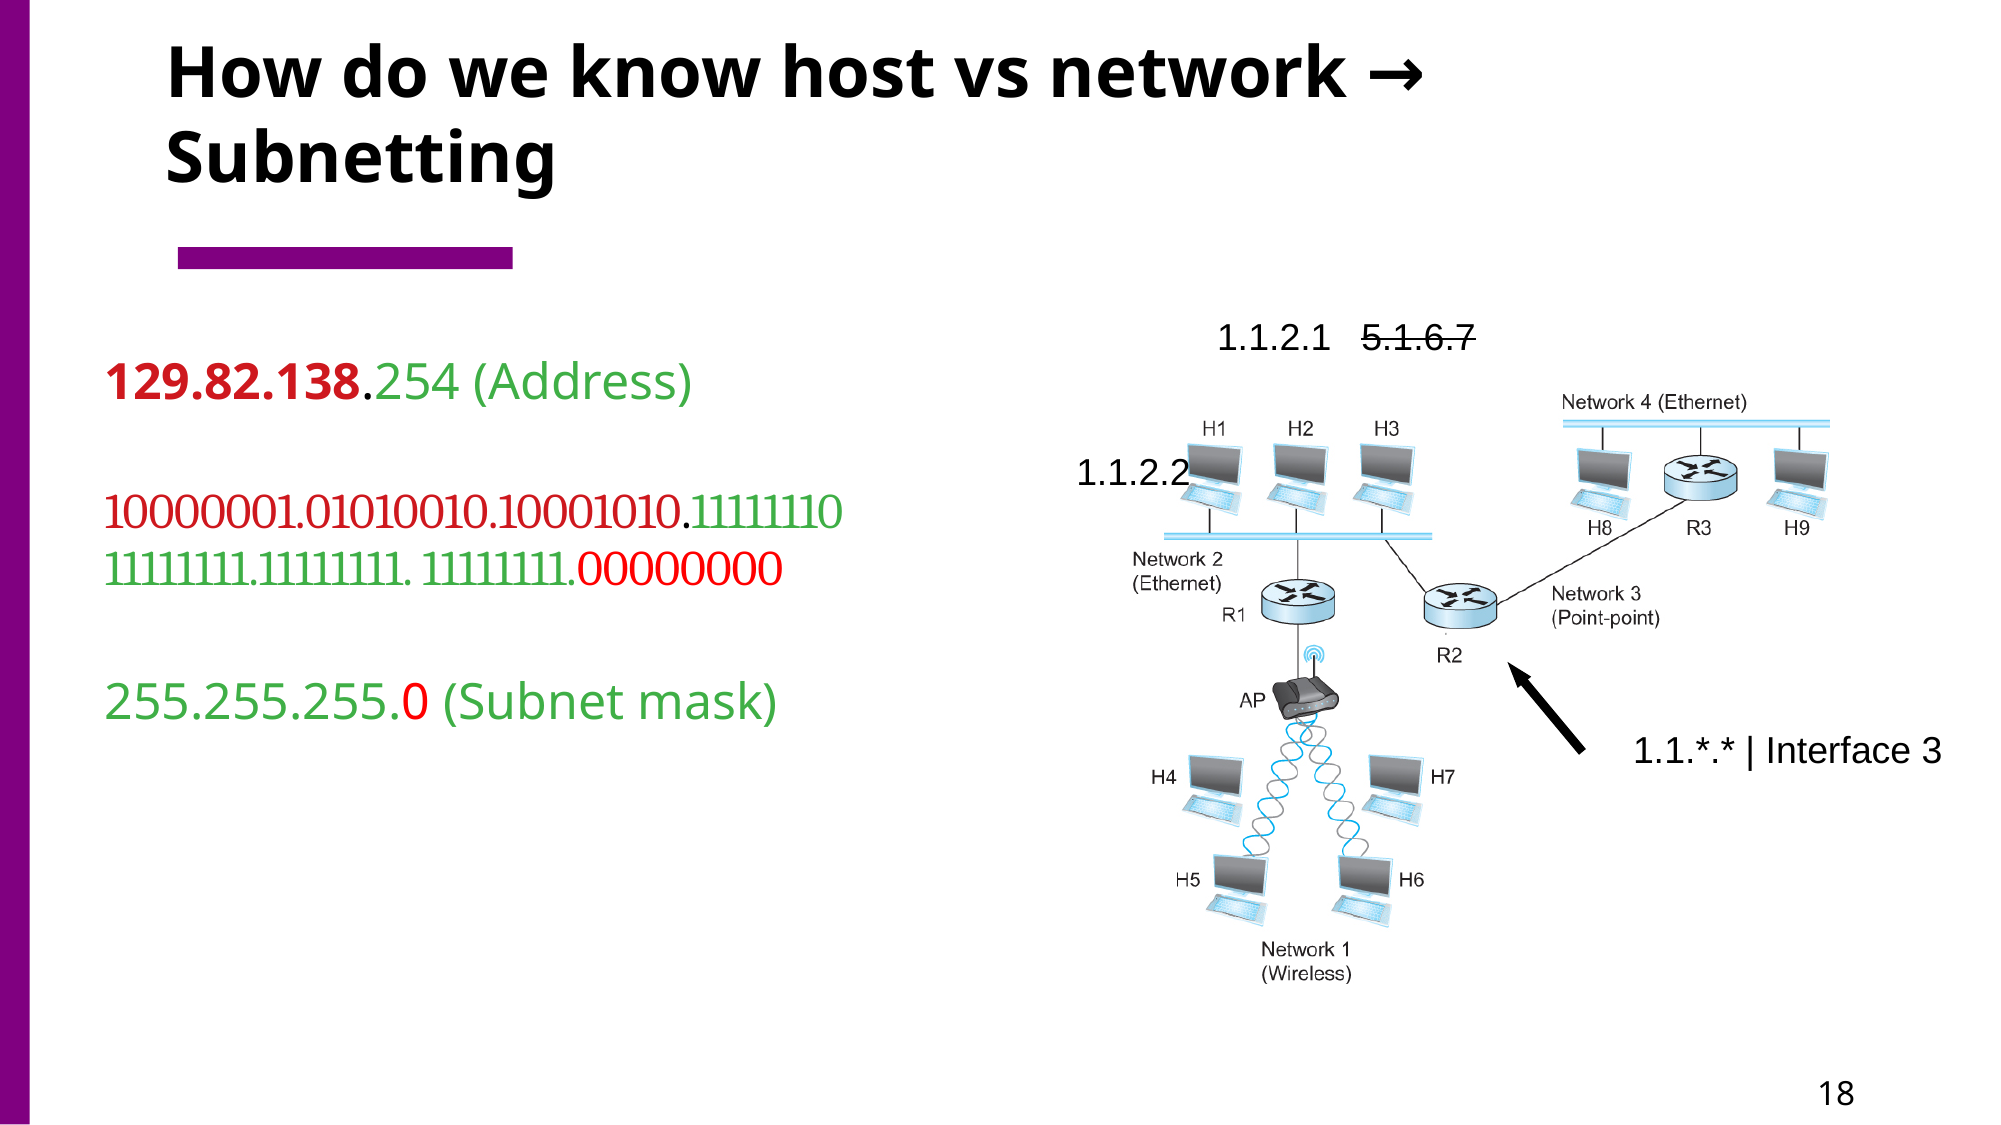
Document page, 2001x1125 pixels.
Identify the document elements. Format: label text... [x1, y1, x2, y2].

text_box 1.1.2.1 [1202, 308, 1347, 366]
text_box 129.82.138.254 (Address) 10000001.01010010.10001010.11111110 11111111.11111111. 11111111.00000000 255.255.255.0 (Subnet mask) [90, 339, 1111, 899]
text_box 5.1.6.7 [1347, 308, 1491, 366]
text_box How do we know host vs network → Subnetting [151, 0, 1849, 212]
text_box 1.1.2.2 [1111, 443, 1206, 501]
text_box 1.1.*.* | Interface 3 [1618, 721, 1988, 779]
picture [1132, 391, 1830, 984]
